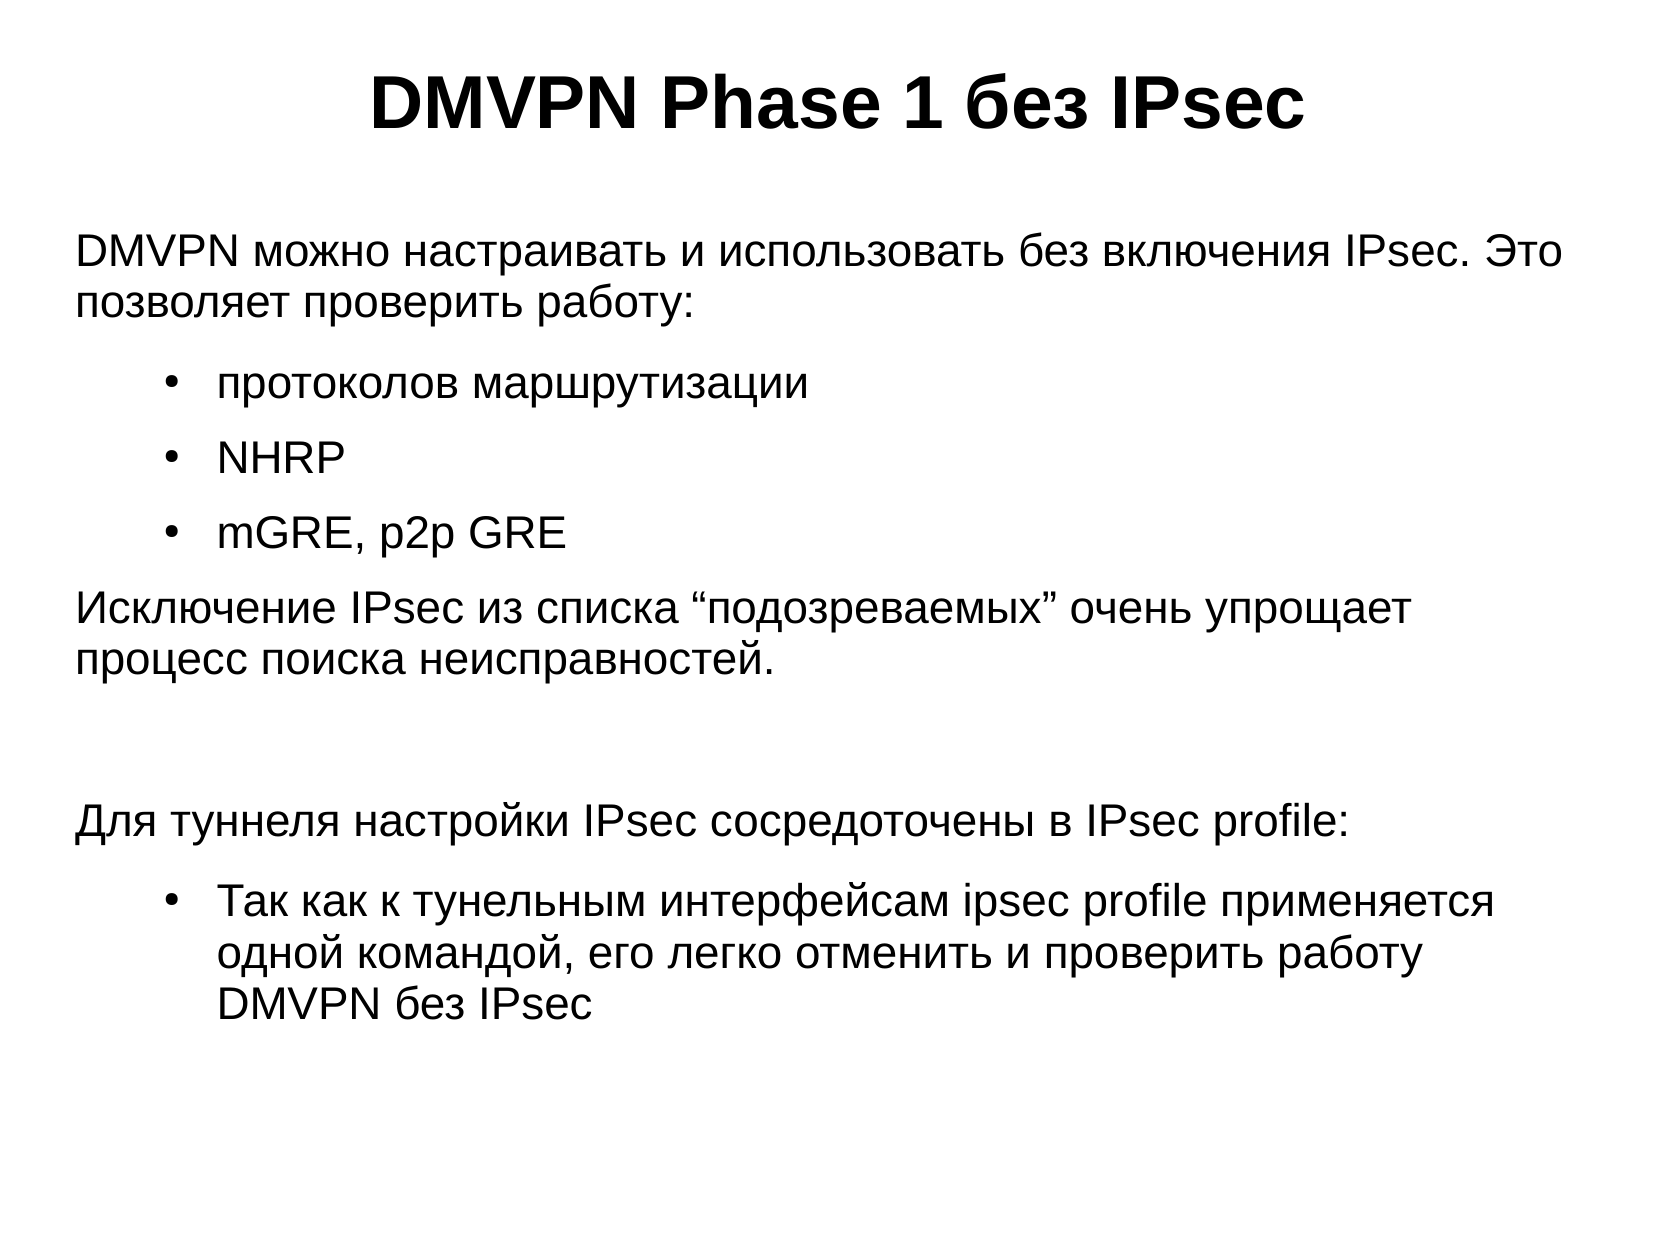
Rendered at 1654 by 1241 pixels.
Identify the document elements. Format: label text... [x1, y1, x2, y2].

text_box DMVPN Phase 1 без IPsec [64, 37, 1613, 151]
list DMVPN можно настраивать и использовать без включения IPsec. Это позволяет проверить работу: протоколов маршрутизации NHRP mGRE, p2p GRE Исключение IPsec из списка “подозреваемых” очень упрощает процесс поиска неисправностей. Для туннеля настройки IPsec сосредоточены в IPsec profile: Так как к тунельным интерфейсам ipsec profile применяется одной командой, его легко отменить и проверить работу DMVPN без IPsec [75, 225, 1576, 1030]
